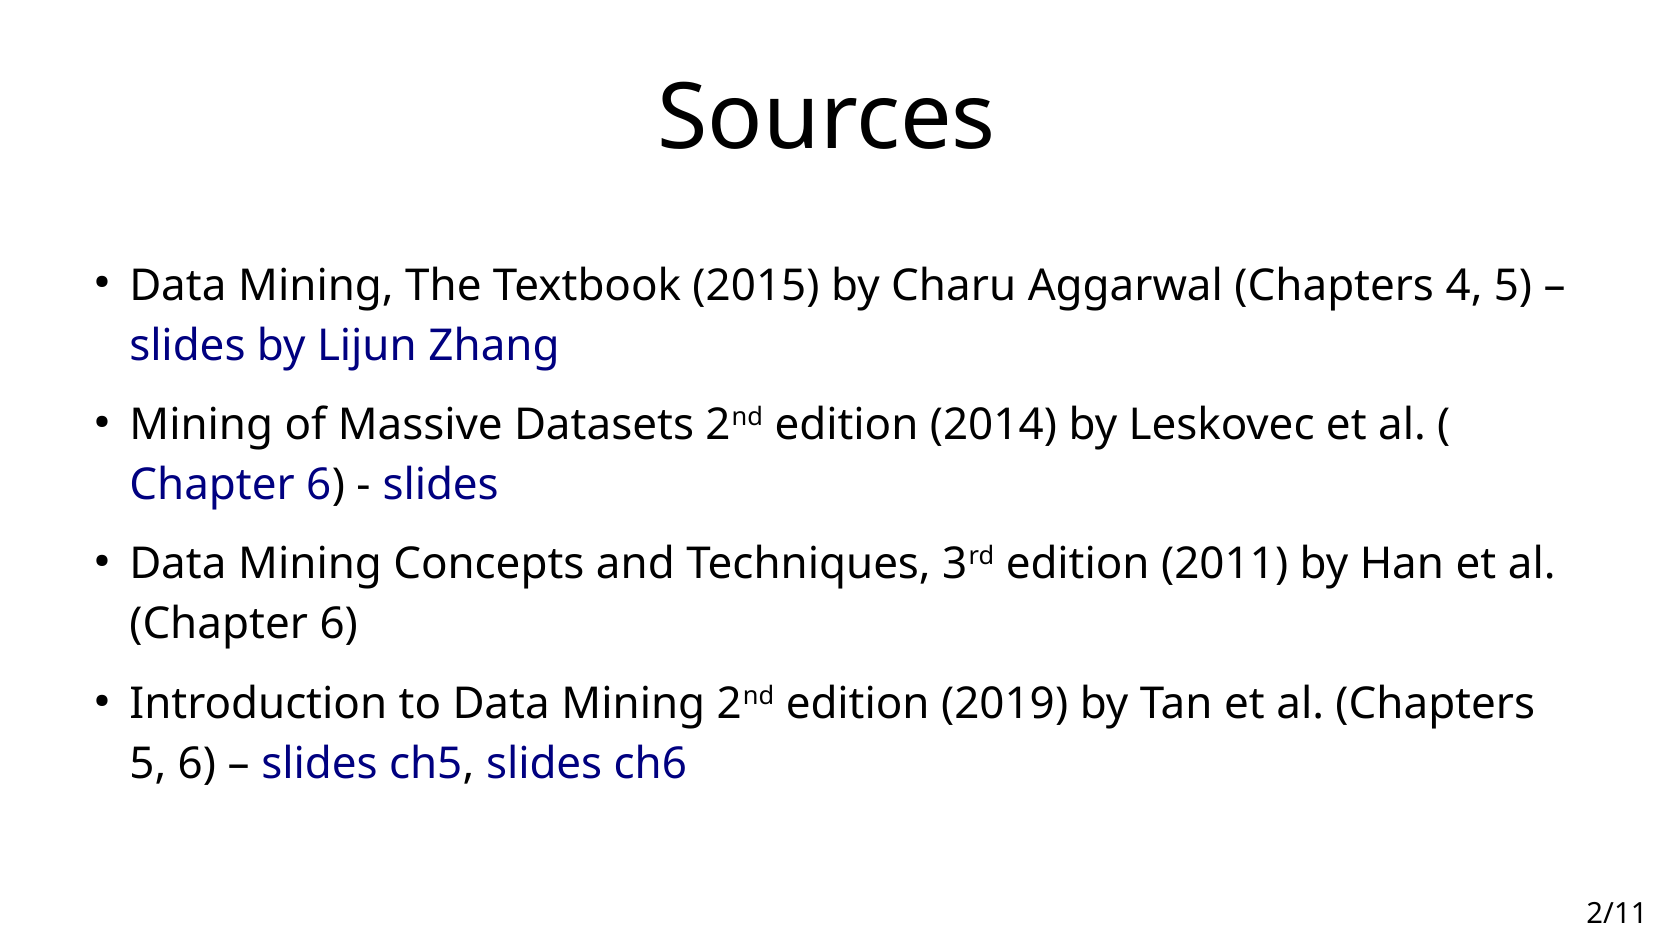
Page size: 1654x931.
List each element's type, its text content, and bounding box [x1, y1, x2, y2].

title Sources [82, 1, 1571, 226]
list Data Mining, The Textbook (2015) by Charu Aggarwal (Chapters 4, 5) – slides by Lijun Zhang Mining of Massive Datasets 2nd edition (2014) by Leskovec et al. (Chapter 6) - slides Data Mining Concepts and Techniques, 3rd edition (2011) by Han et al. (Chapter 6) Introduction to Data Mining 2nd edition (2019) by Tan et al. (Chapters 5, 6) – slides ch5, slides ch6 [82, 253, 1571, 793]
